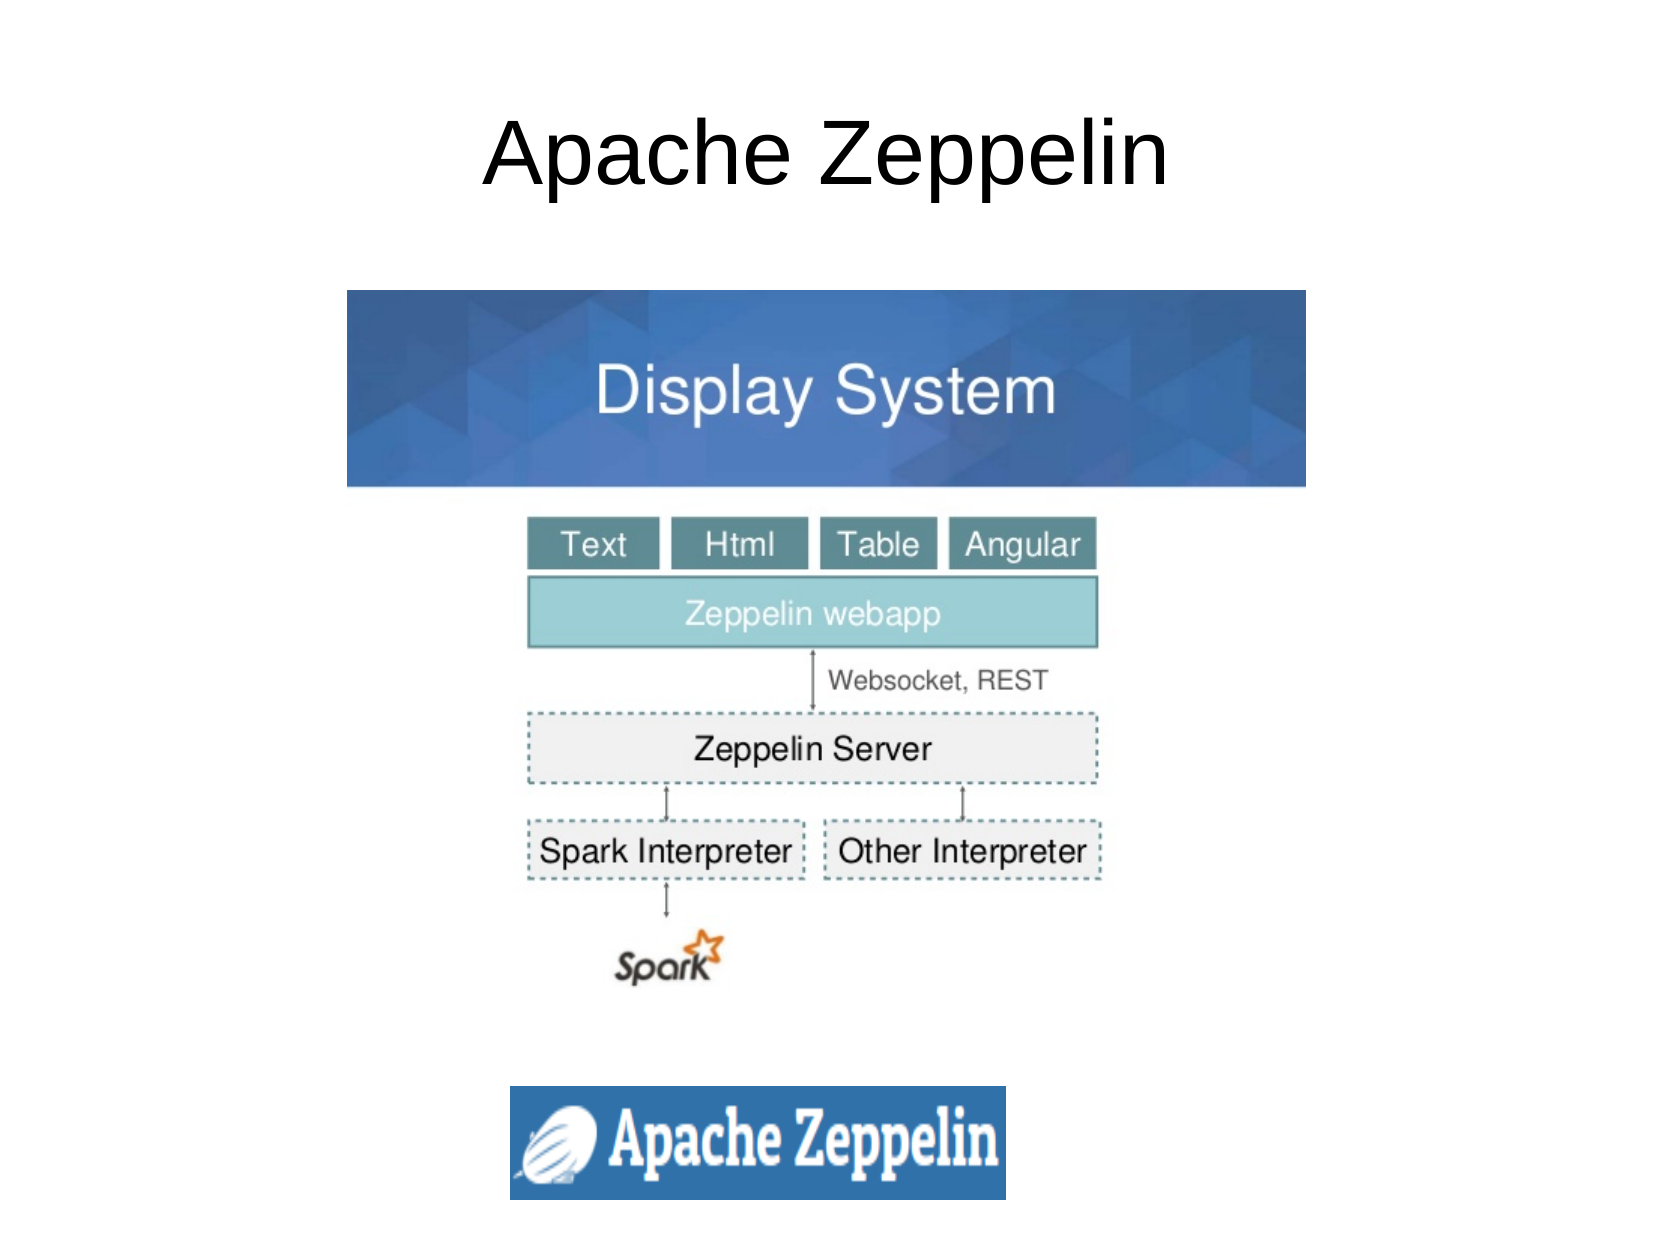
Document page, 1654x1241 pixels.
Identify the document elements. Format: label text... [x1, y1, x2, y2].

picture [510, 1086, 1006, 1201]
title Apache Zeppelin [82, 49, 1571, 257]
picture [347, 290, 1306, 1010]
